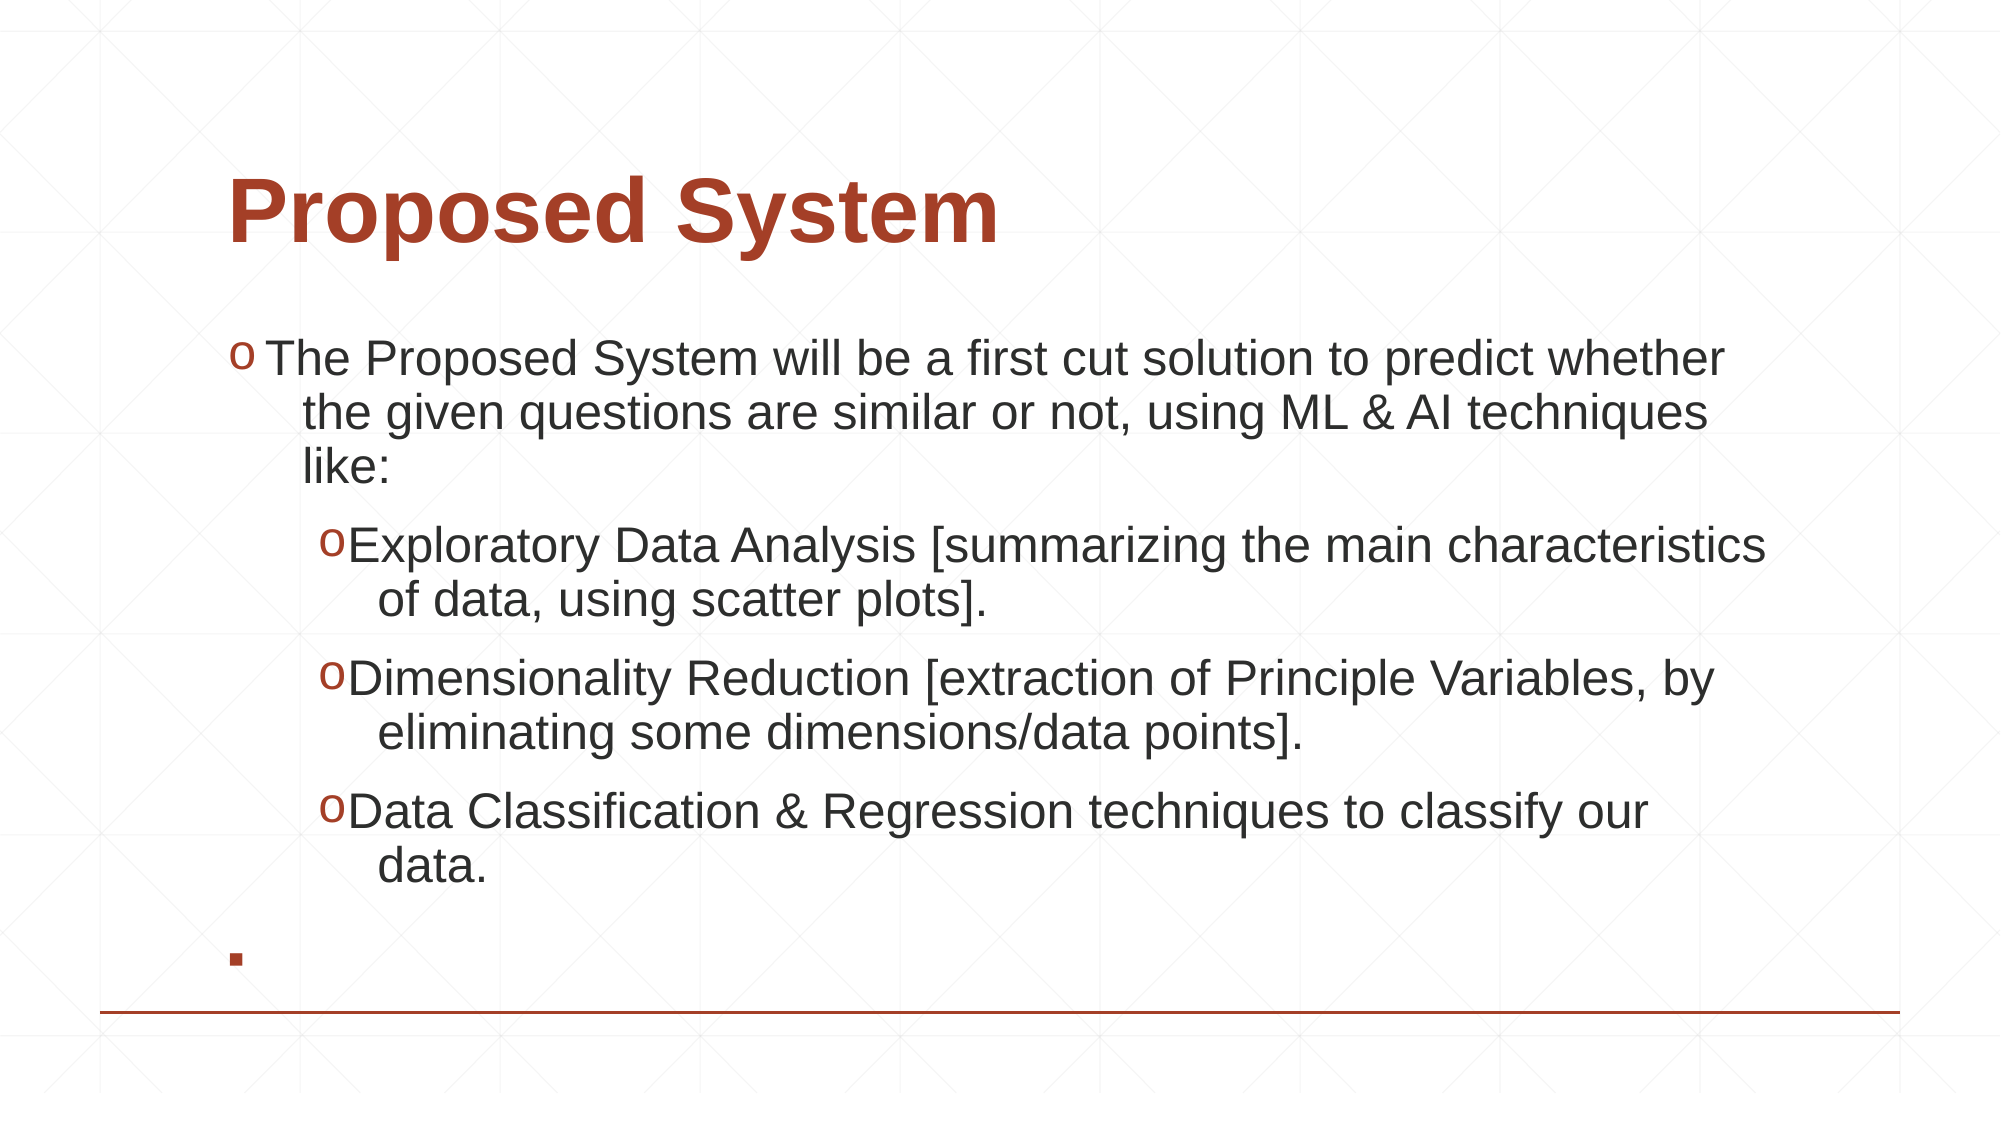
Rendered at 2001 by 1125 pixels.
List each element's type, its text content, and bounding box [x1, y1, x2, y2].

list The Proposed System will be a first cut solution to predict whether the given questions are similar or not, using ML & AI techniques like: Exploratory Data Analysis [summarizing the main characteristics of data, using scatter plots]. Dimensionality Reduction [extraction of Principle Variables, by eliminating some dimensions/data points]. Data Classification & Regression techniques to classify our data. [212, 324, 1788, 950]
title Proposed System [212, 82, 1788, 271]
